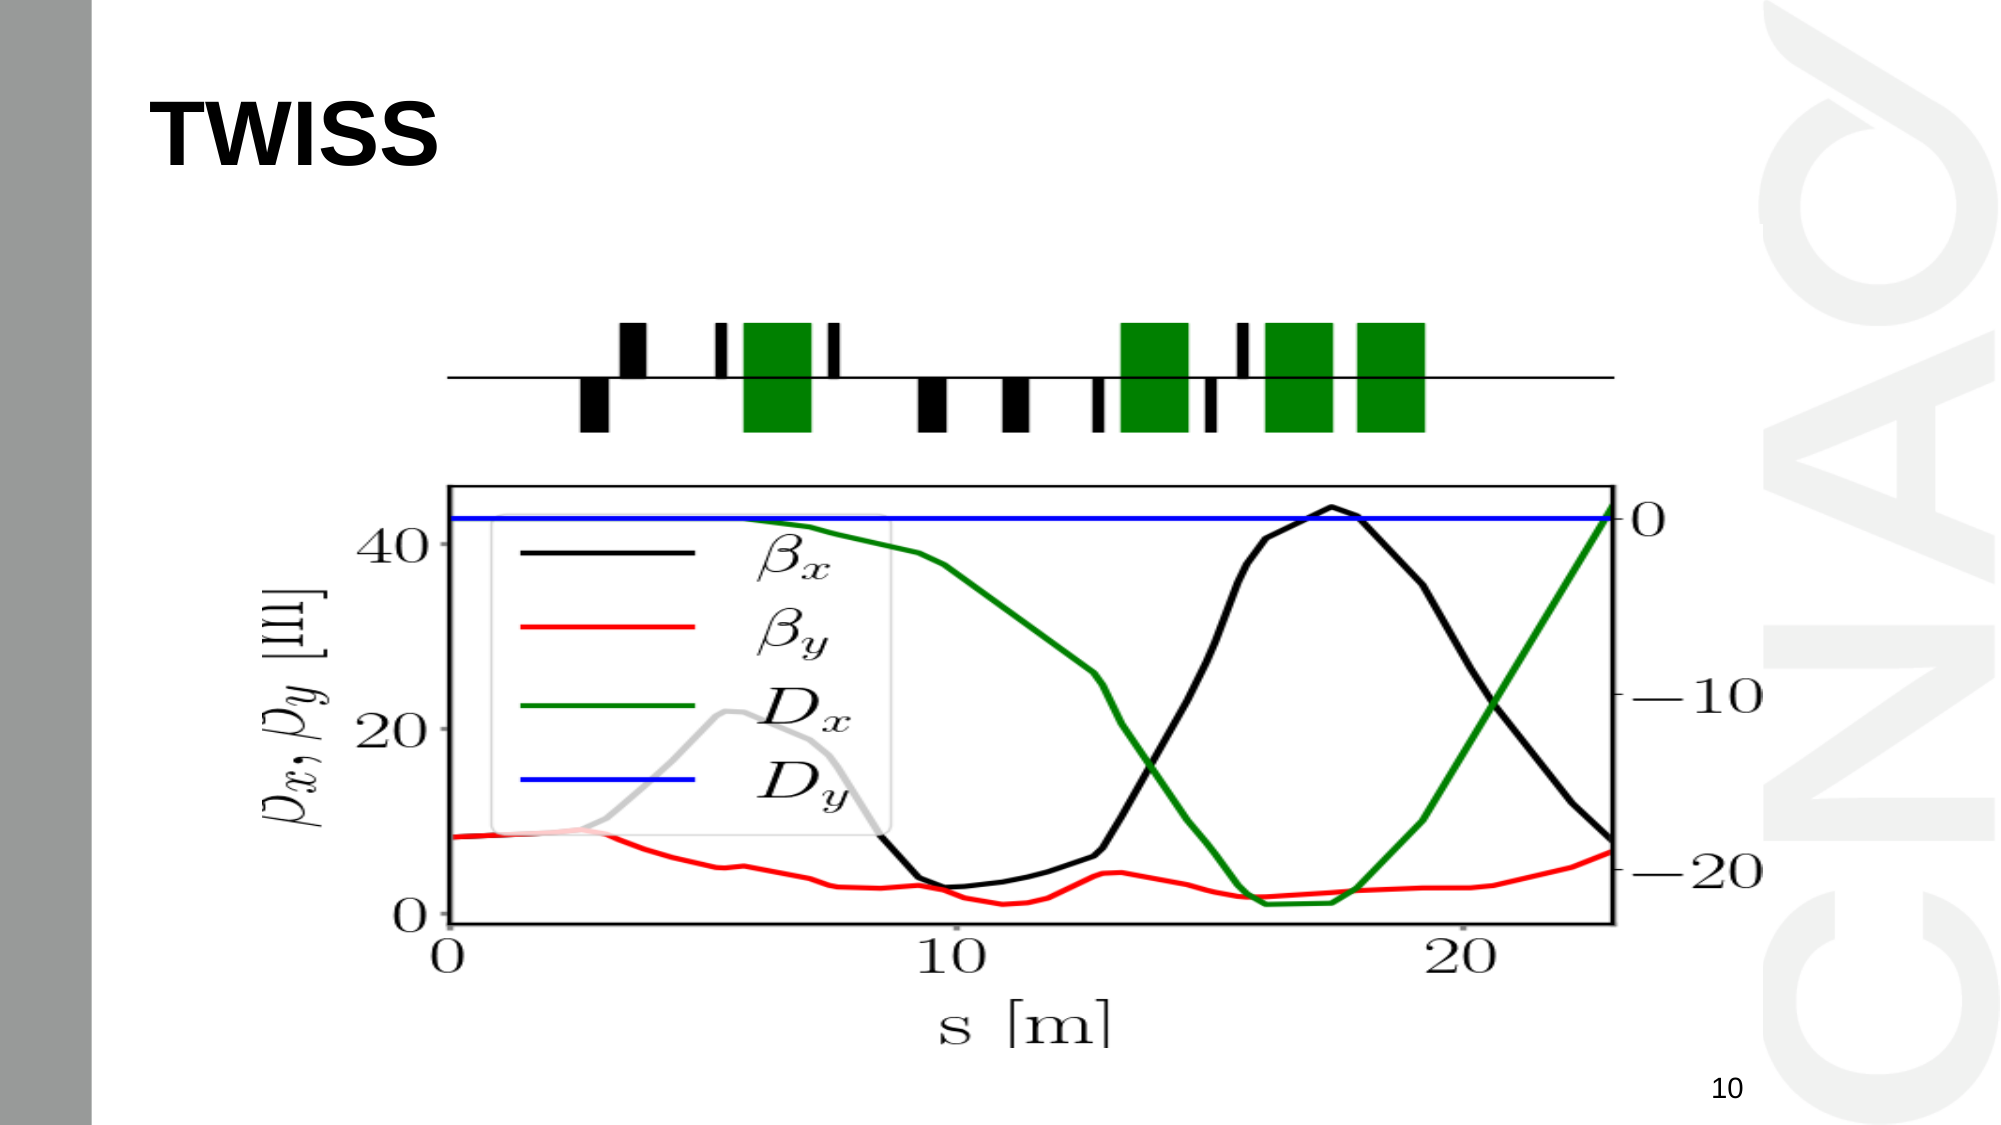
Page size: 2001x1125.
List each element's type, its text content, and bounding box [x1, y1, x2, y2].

text_box TWISS [135, 75, 1276, 193]
picture [262, 0, 2000, 1125]
